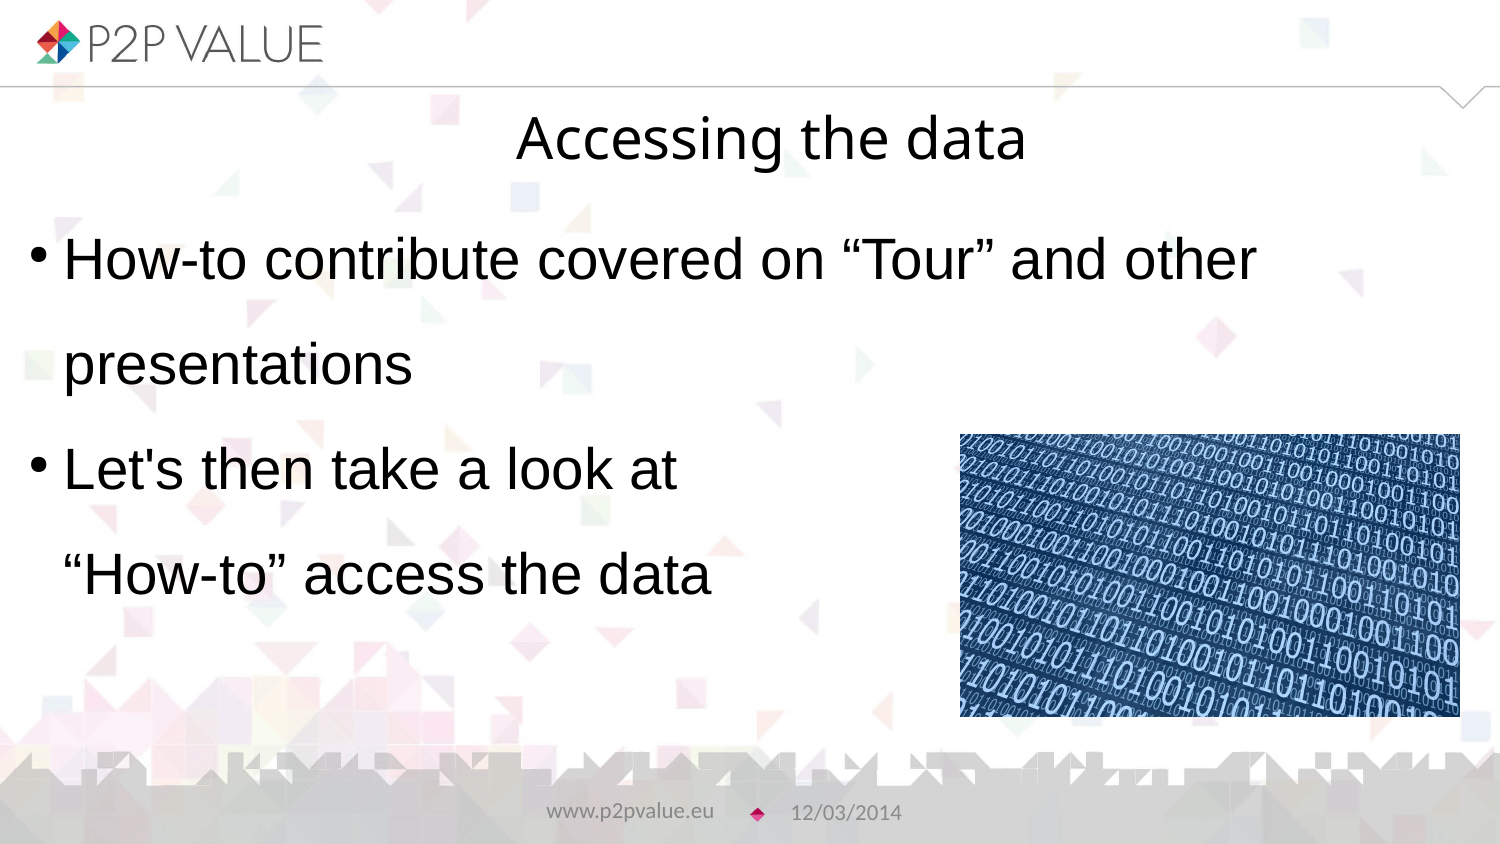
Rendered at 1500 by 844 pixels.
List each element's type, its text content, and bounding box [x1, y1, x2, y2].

picture [0, 0, 1500, 844]
title Accessing the data [105, 92, 1441, 180]
subtitle How-to contribute covered on “Tour” and other presentations Let's then take a look at “How-to” access the data [15, 180, 1496, 736]
slide_number 12/03/2014 [777, 788, 1470, 834]
text_box www.p2pvalue.eu [540, 789, 759, 829]
